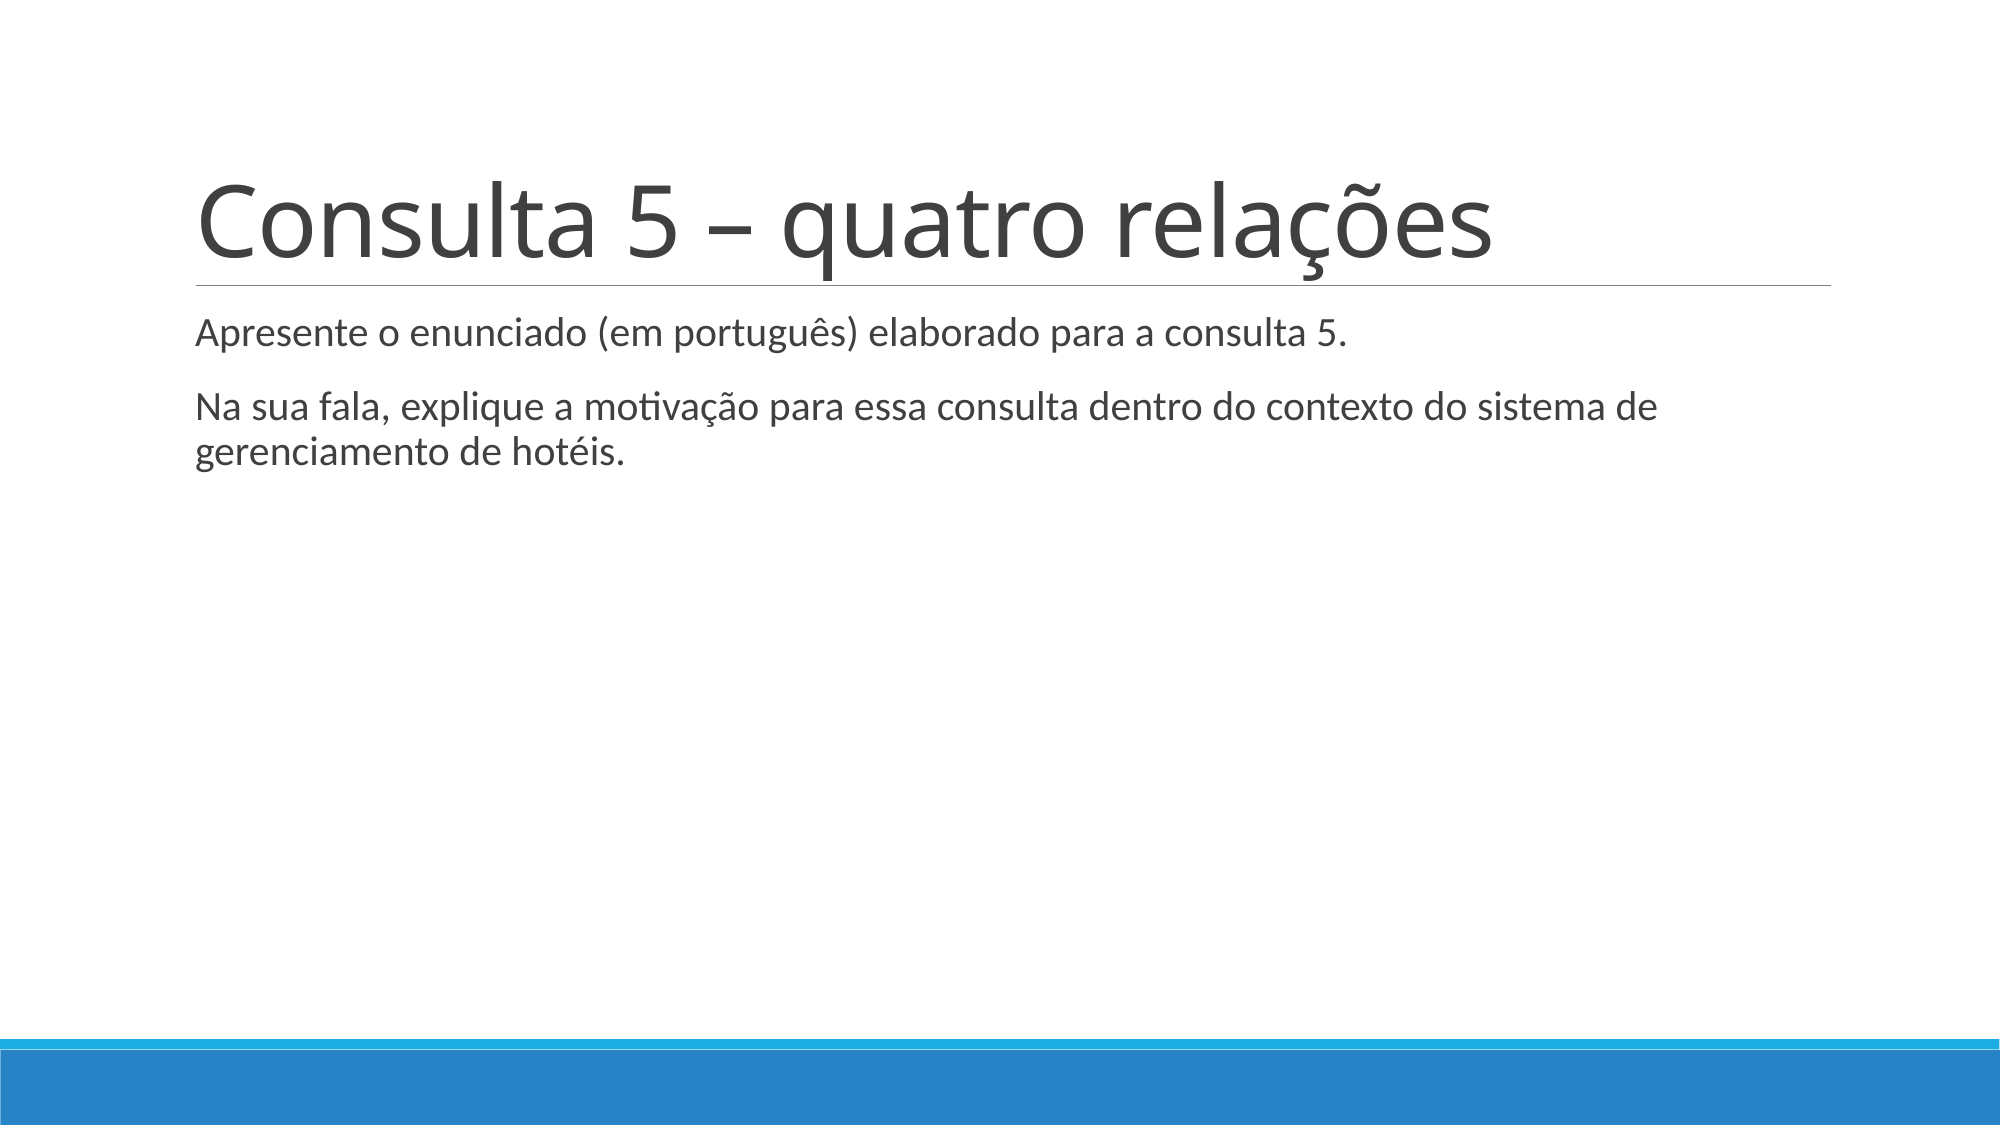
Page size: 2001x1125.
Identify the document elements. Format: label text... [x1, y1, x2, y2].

title Consulta 5 – quatro relações [180, 47, 1830, 285]
list Apresente o enunciado (em português) elaborado para a consulta 5. Na sua fala, explique a motivação para essa consulta dentro do contexto do sistema de gerenciamento de hotéis. [180, 302, 1830, 963]
